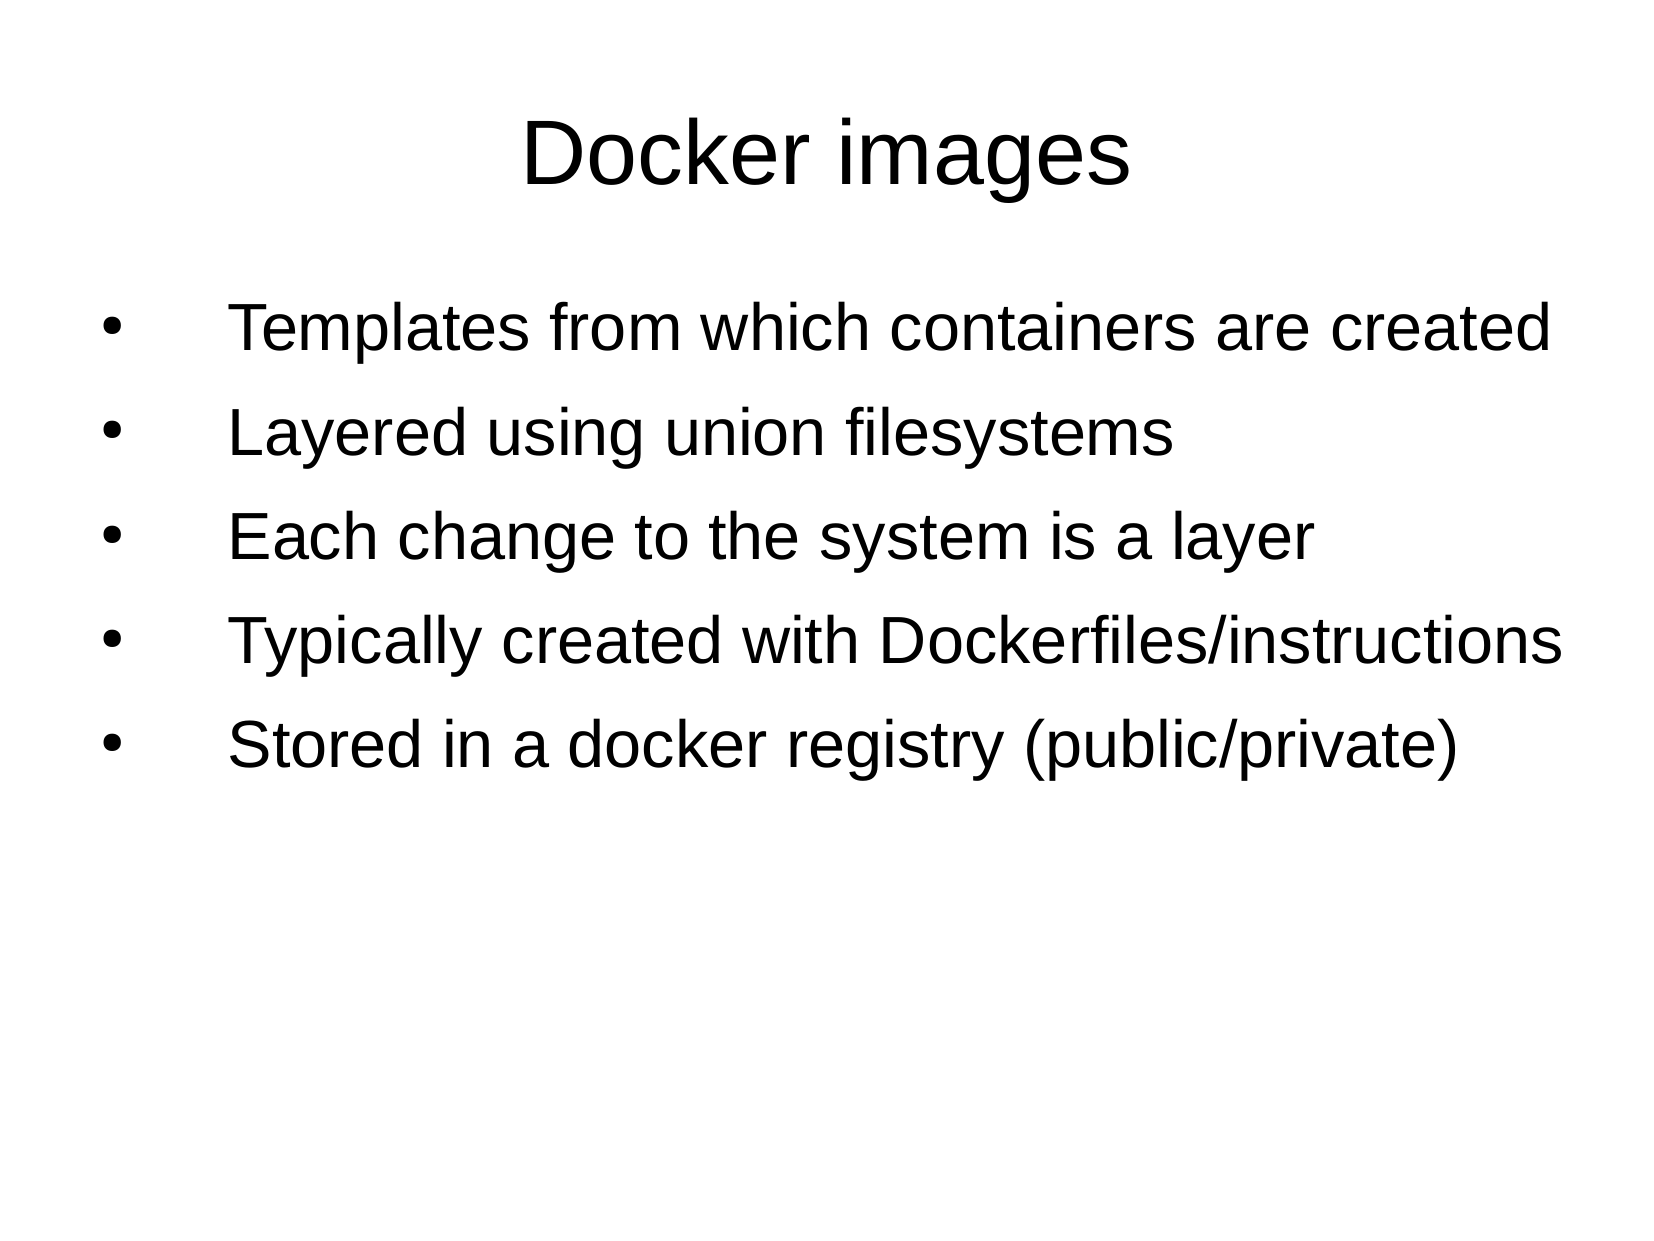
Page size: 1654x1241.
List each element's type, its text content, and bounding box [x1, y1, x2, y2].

title Docker images [82, 49, 1571, 257]
list Templates from which containers are created Layered using union filesystems Each change to the system is a layer Typically created with Dockerfiles/instructions Stored in a docker registry (public/private) [82, 290, 1571, 1010]
